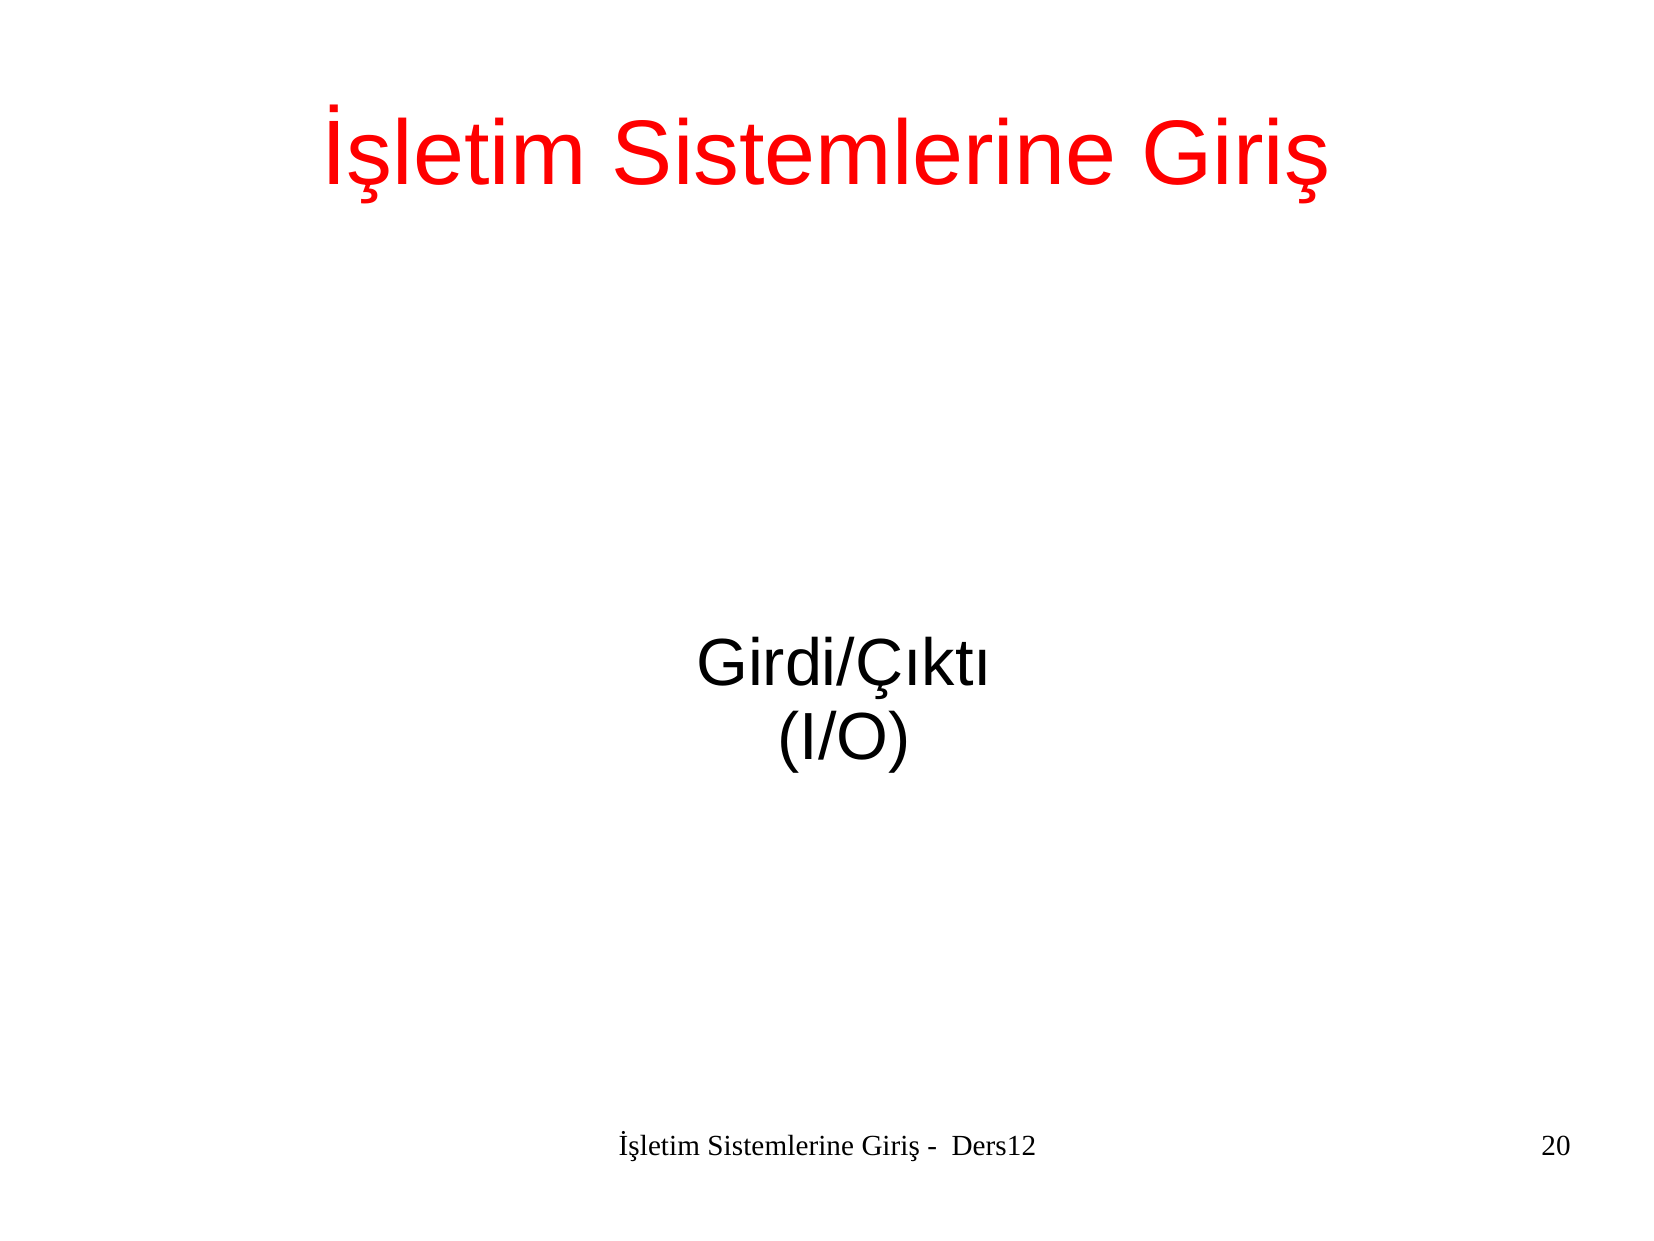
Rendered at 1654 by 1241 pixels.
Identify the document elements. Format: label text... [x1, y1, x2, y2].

title İşletim Sistemlerine Giriş [82, 56, 1571, 250]
subtitle Girdi/Çıktı (I/O) [82, 297, 1571, 1102]
